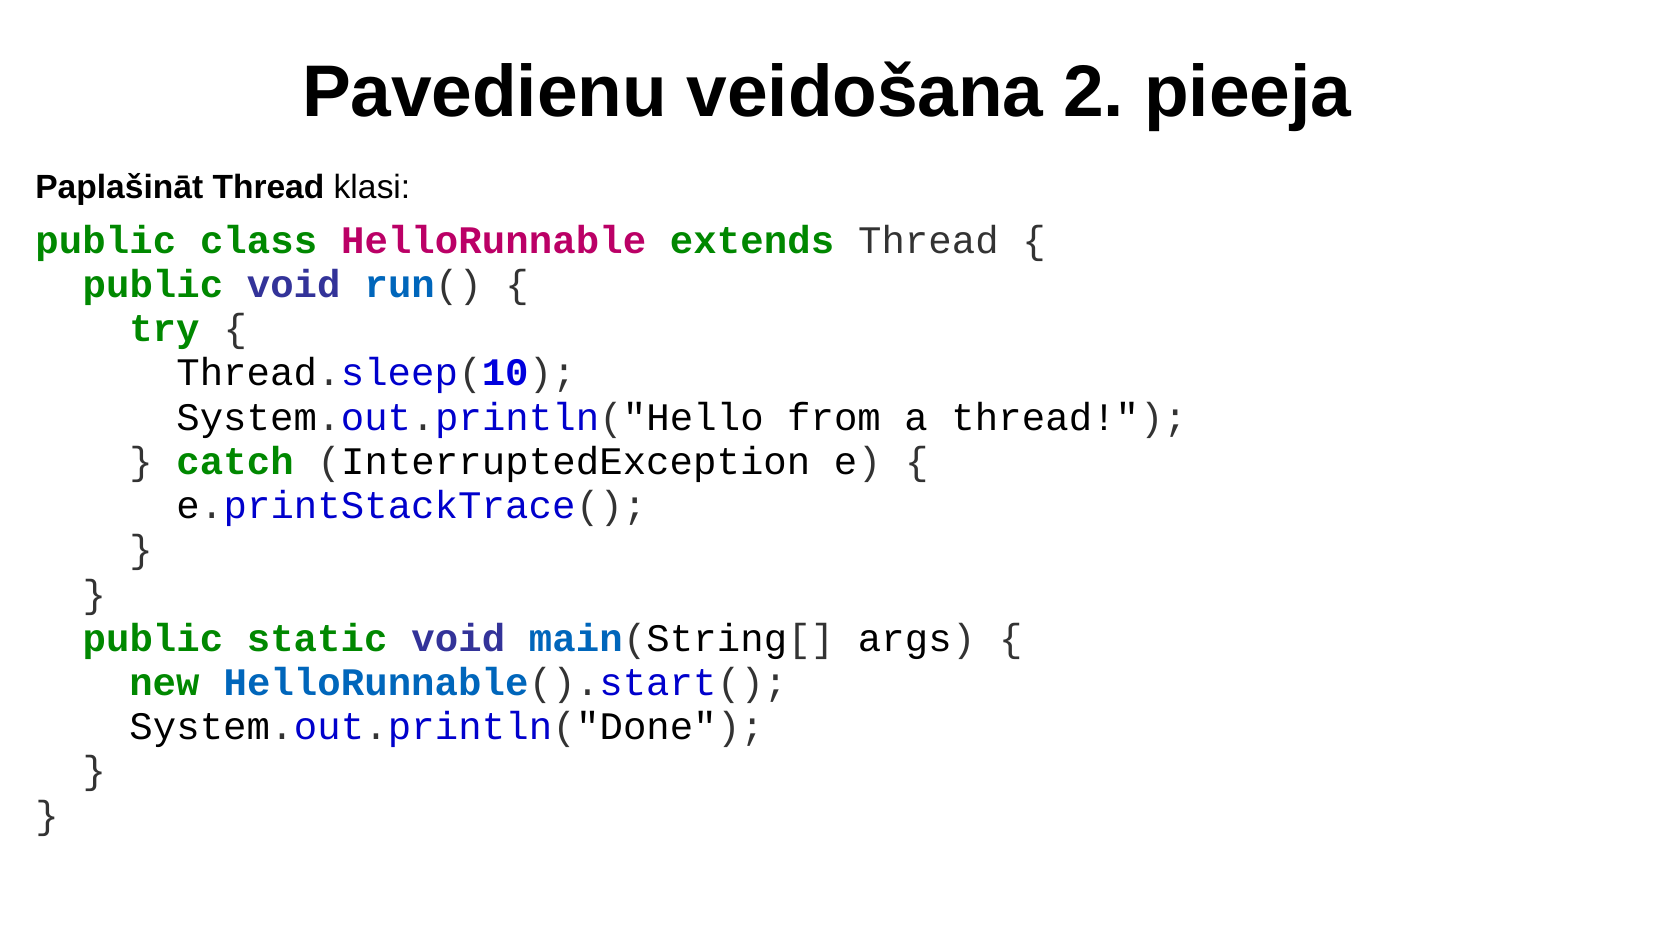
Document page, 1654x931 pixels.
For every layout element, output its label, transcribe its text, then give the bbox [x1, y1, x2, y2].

title Pavedienu veidošana 2. pieeja [82, 37, 1571, 147]
list Paplašināt Thread klasi: public class HelloRunnable extends Thread { public void run() { try { Thread.sleep(10); System.out.println("Hello from a thread!"); } catch (InterruptedException e) { e.printStackTrace(); } } public static void main(String[] args) { new HelloRunnable().start(); System.out.println("Done"); } } [35, 168, 1630, 889]
